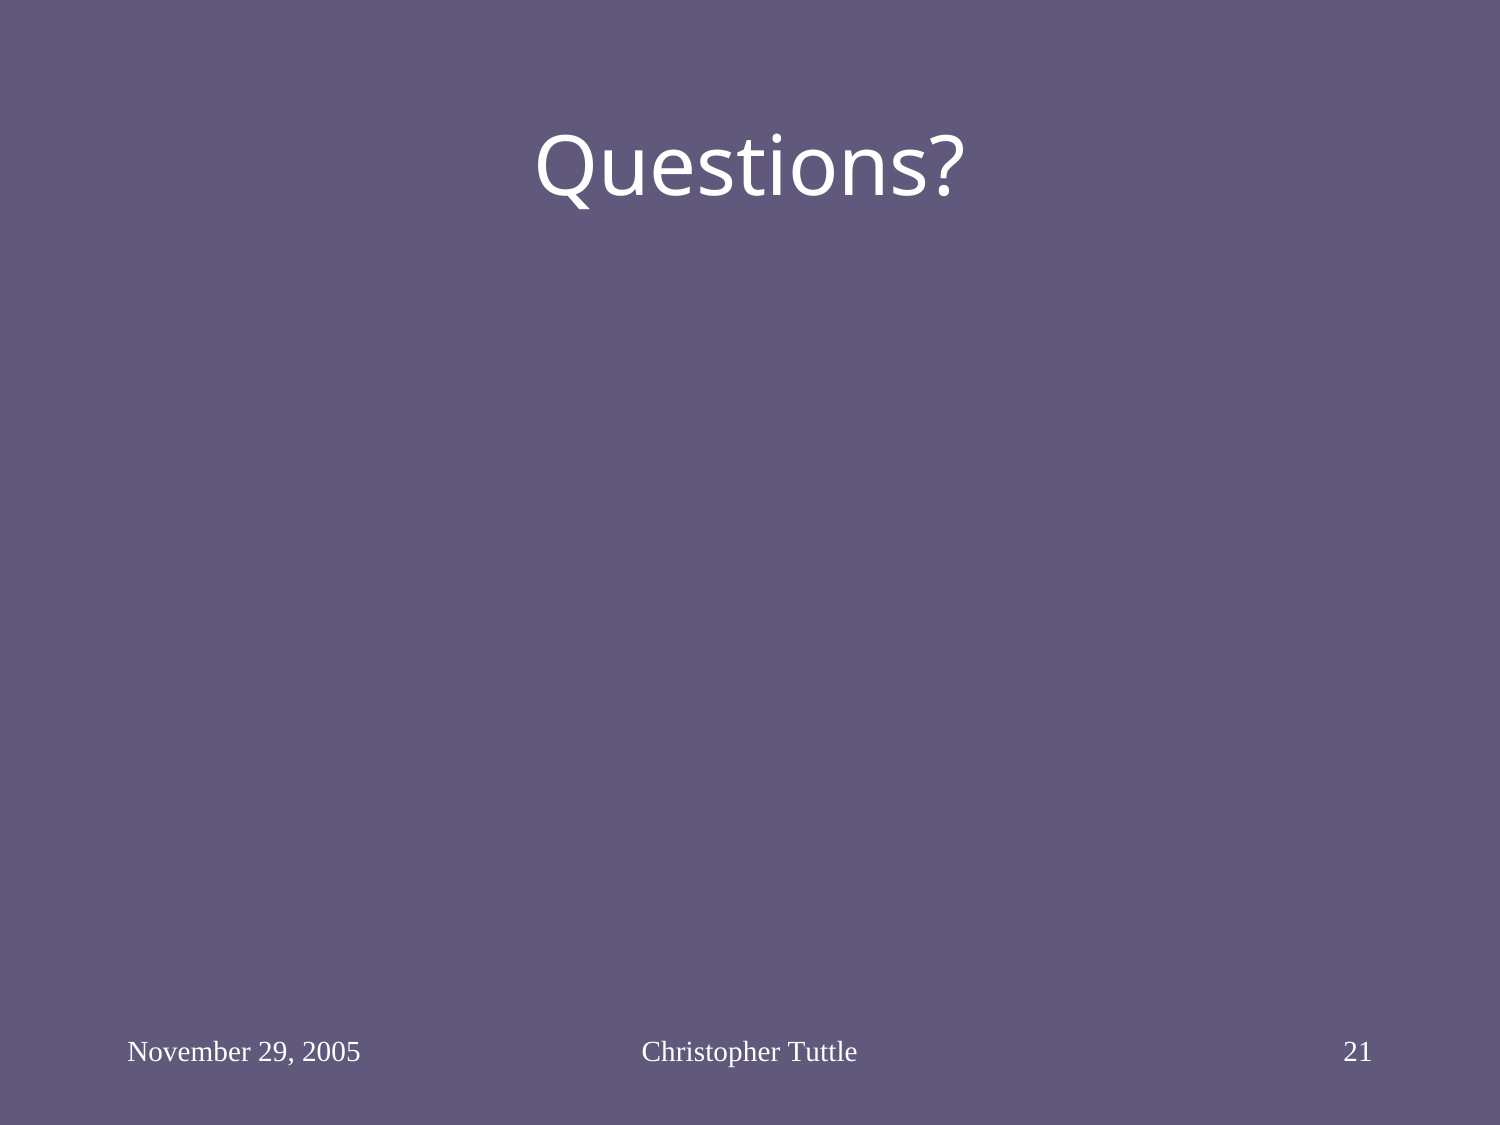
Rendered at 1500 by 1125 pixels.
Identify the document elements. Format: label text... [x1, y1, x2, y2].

title Questions? [112, 87, 1388, 238]
